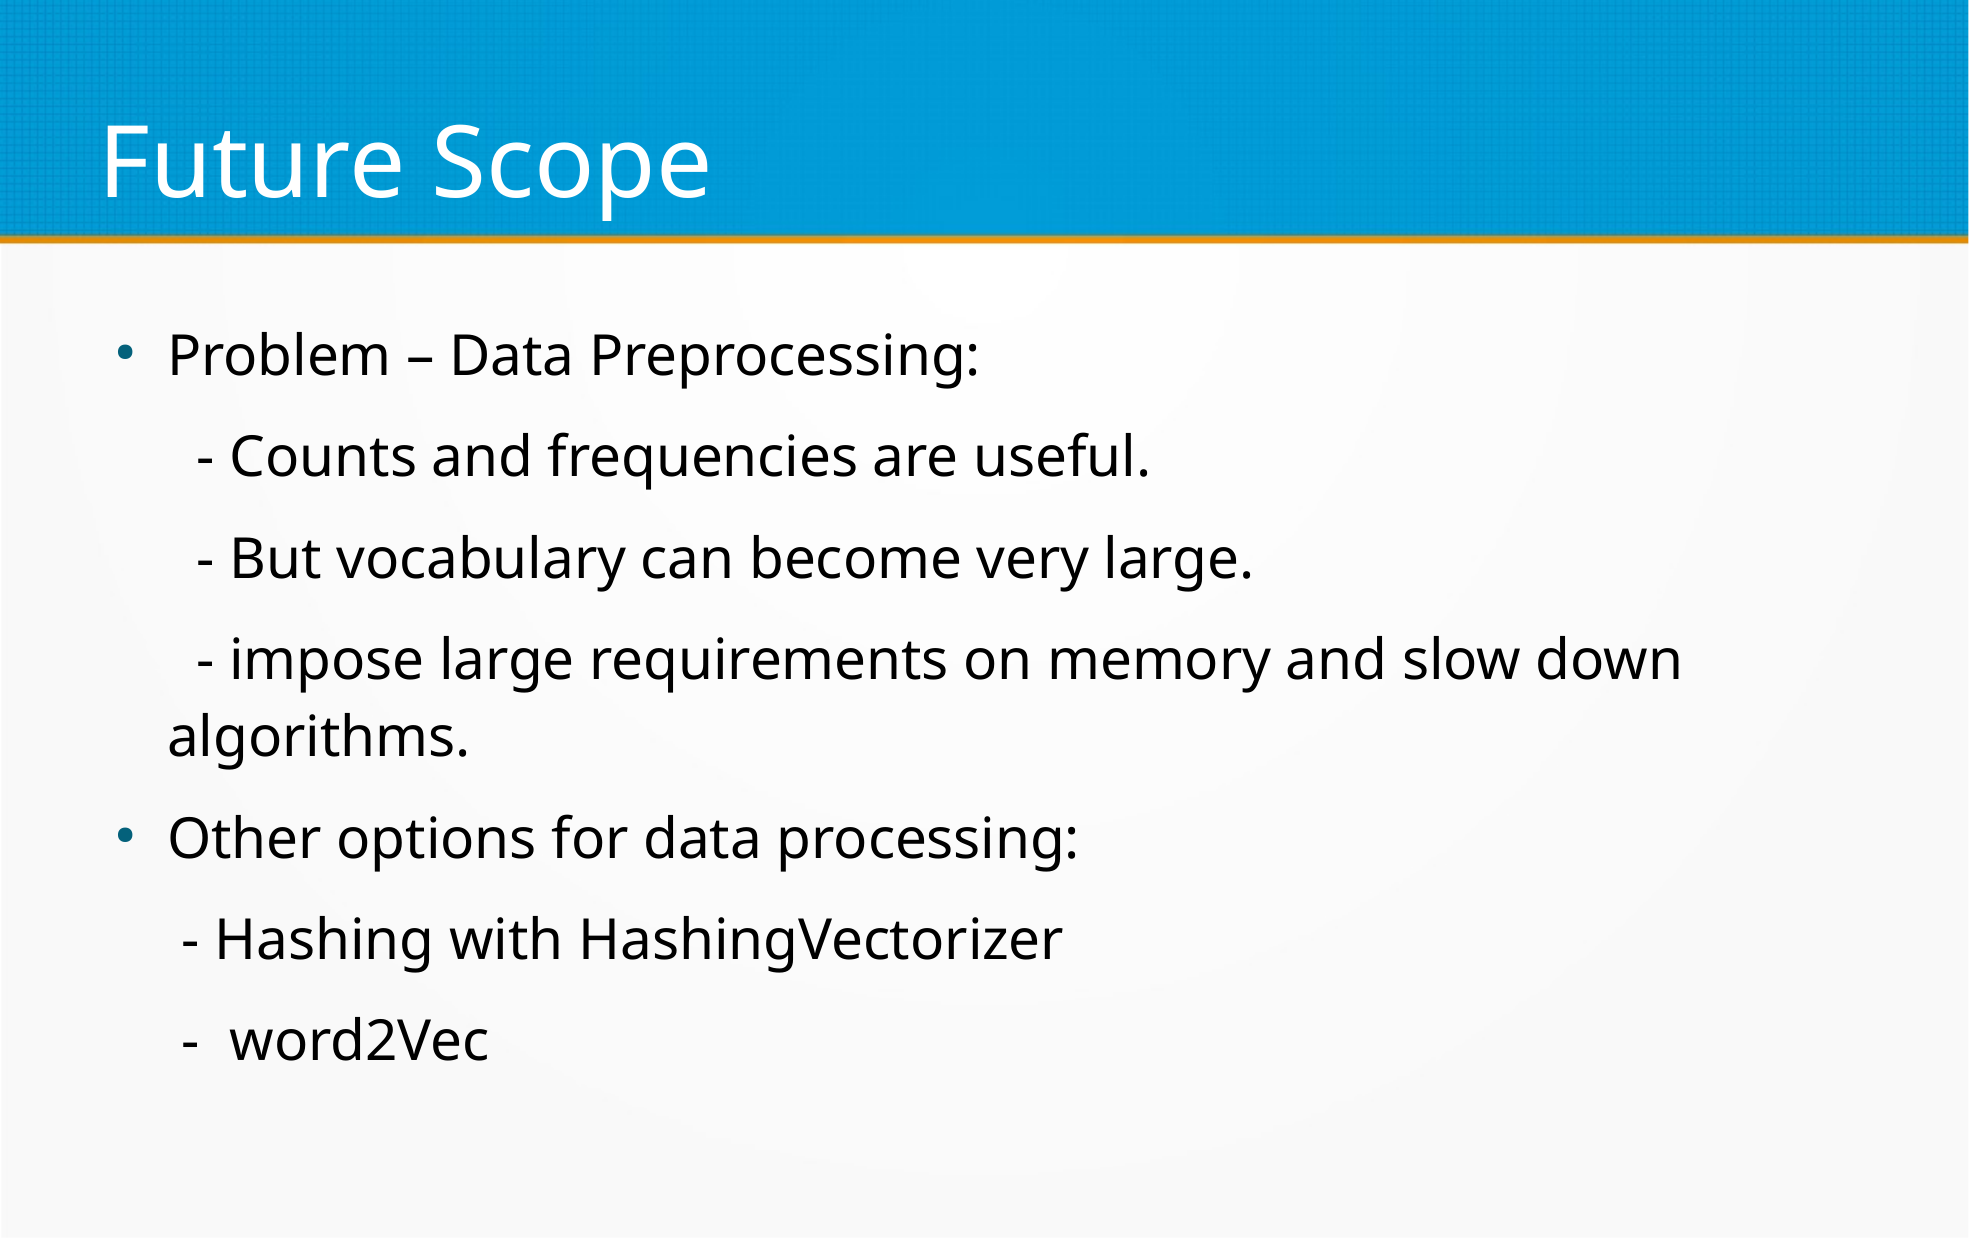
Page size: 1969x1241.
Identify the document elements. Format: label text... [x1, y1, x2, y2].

title Future Scope [98, 19, 1870, 227]
picture [0, 233, 1969, 1241]
list Problem – Data Preprocessing: - Counts and frequencies are useful. - But vocabulary can become very large. - impose large requirements on memory and slow down algorithms. Other options for data processing: - Hashing with HashingVectorizer - word2Vec [98, 315, 1861, 1081]
